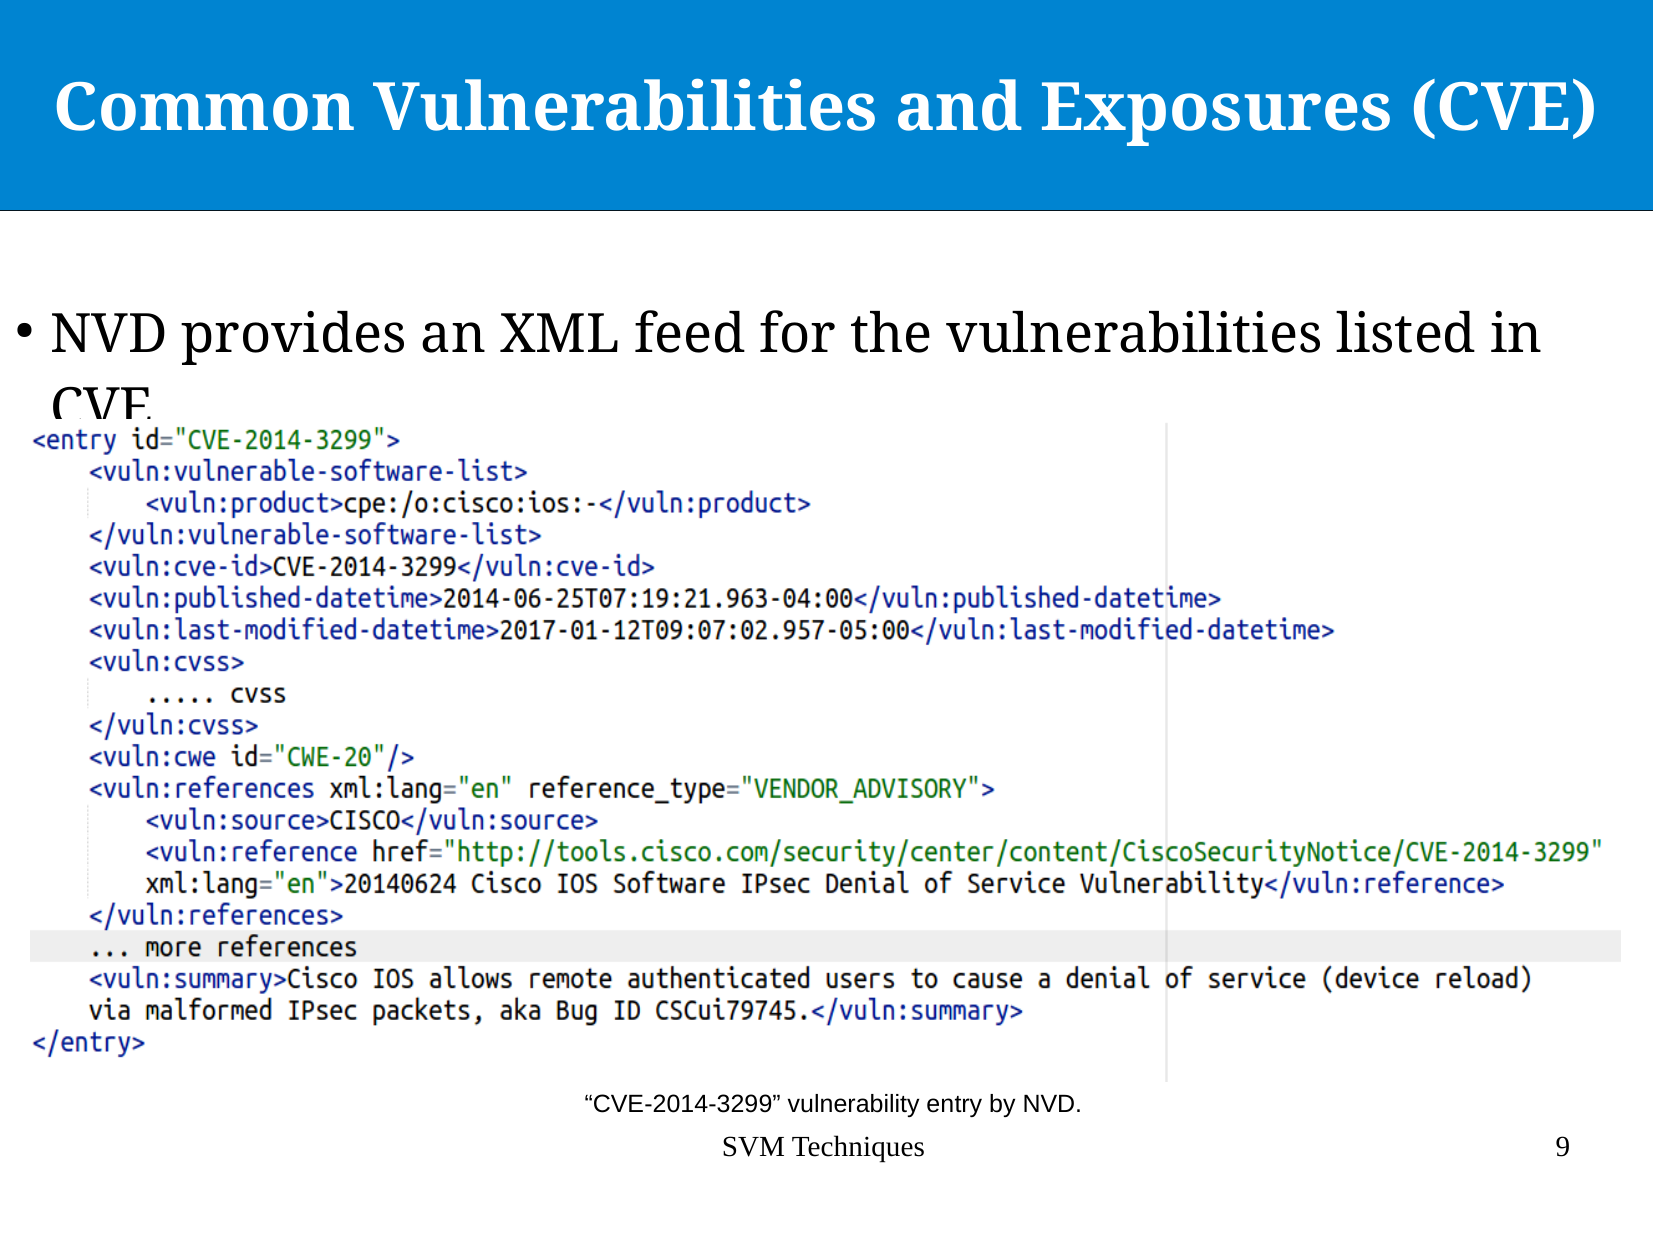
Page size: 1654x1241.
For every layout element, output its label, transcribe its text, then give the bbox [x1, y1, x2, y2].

picture [30, 419, 1621, 1081]
text_box NVD provides an XML feed for the vulnerabilities listed in CVE. [0, 225, 1621, 1111]
text_box “CVE-2014-3299” vulnerability entry by NVD. [15, 1081, 1653, 1126]
title Common Vulnerabilities and Exposures (CVE) [0, 0, 1653, 211]
